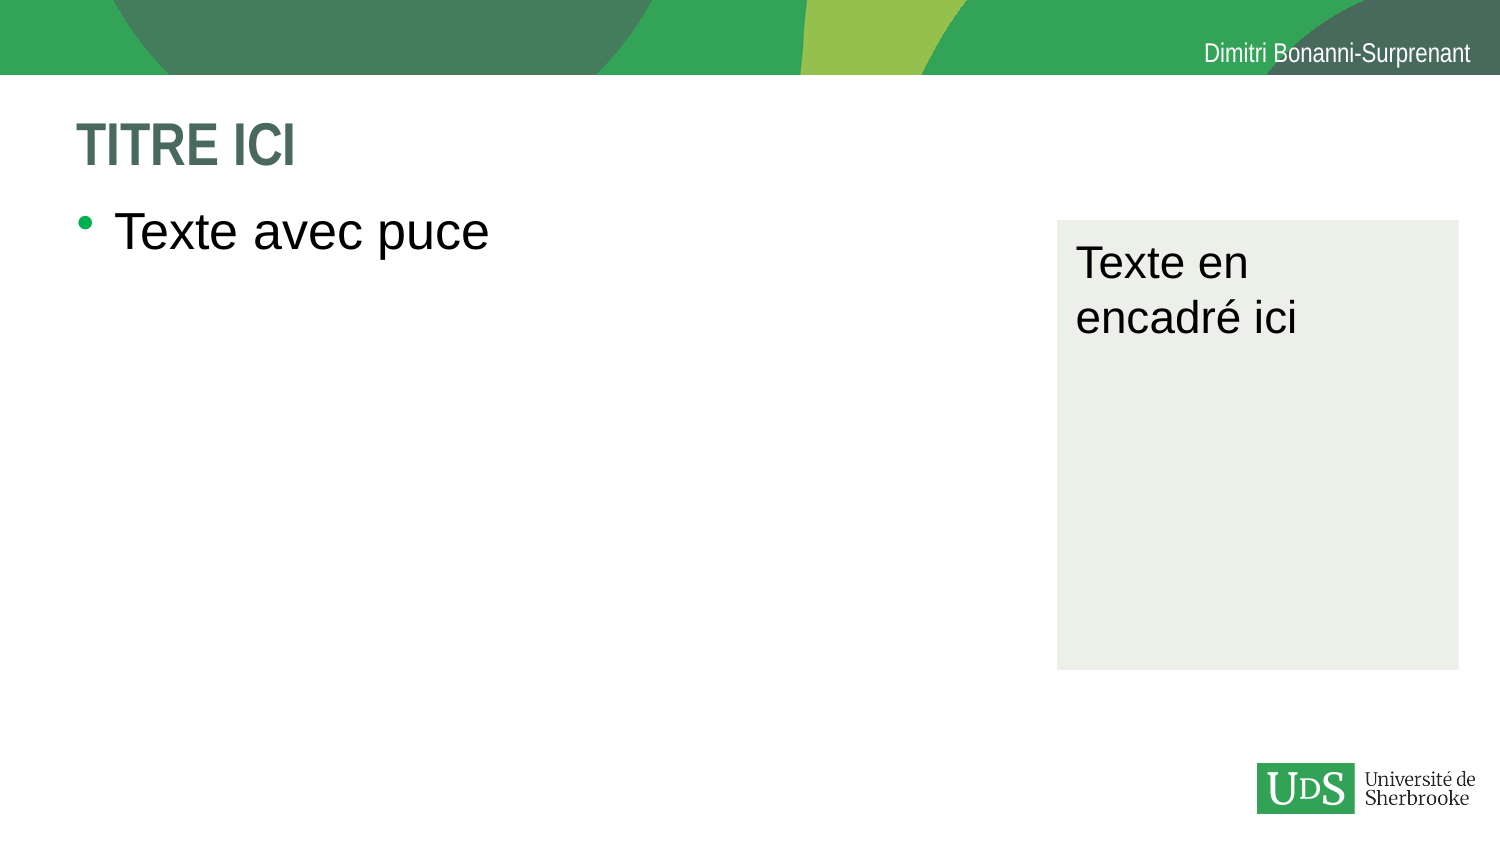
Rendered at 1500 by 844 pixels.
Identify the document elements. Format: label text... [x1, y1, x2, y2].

text_box [1057, 219, 1459, 670]
picture [0, 0, 1500, 75]
picture [1257, 763, 1475, 814]
list Texte en encadré ici [1075, 233, 1424, 432]
list Texte avec puce [76, 197, 999, 729]
title Titre ici [76, 104, 1471, 189]
